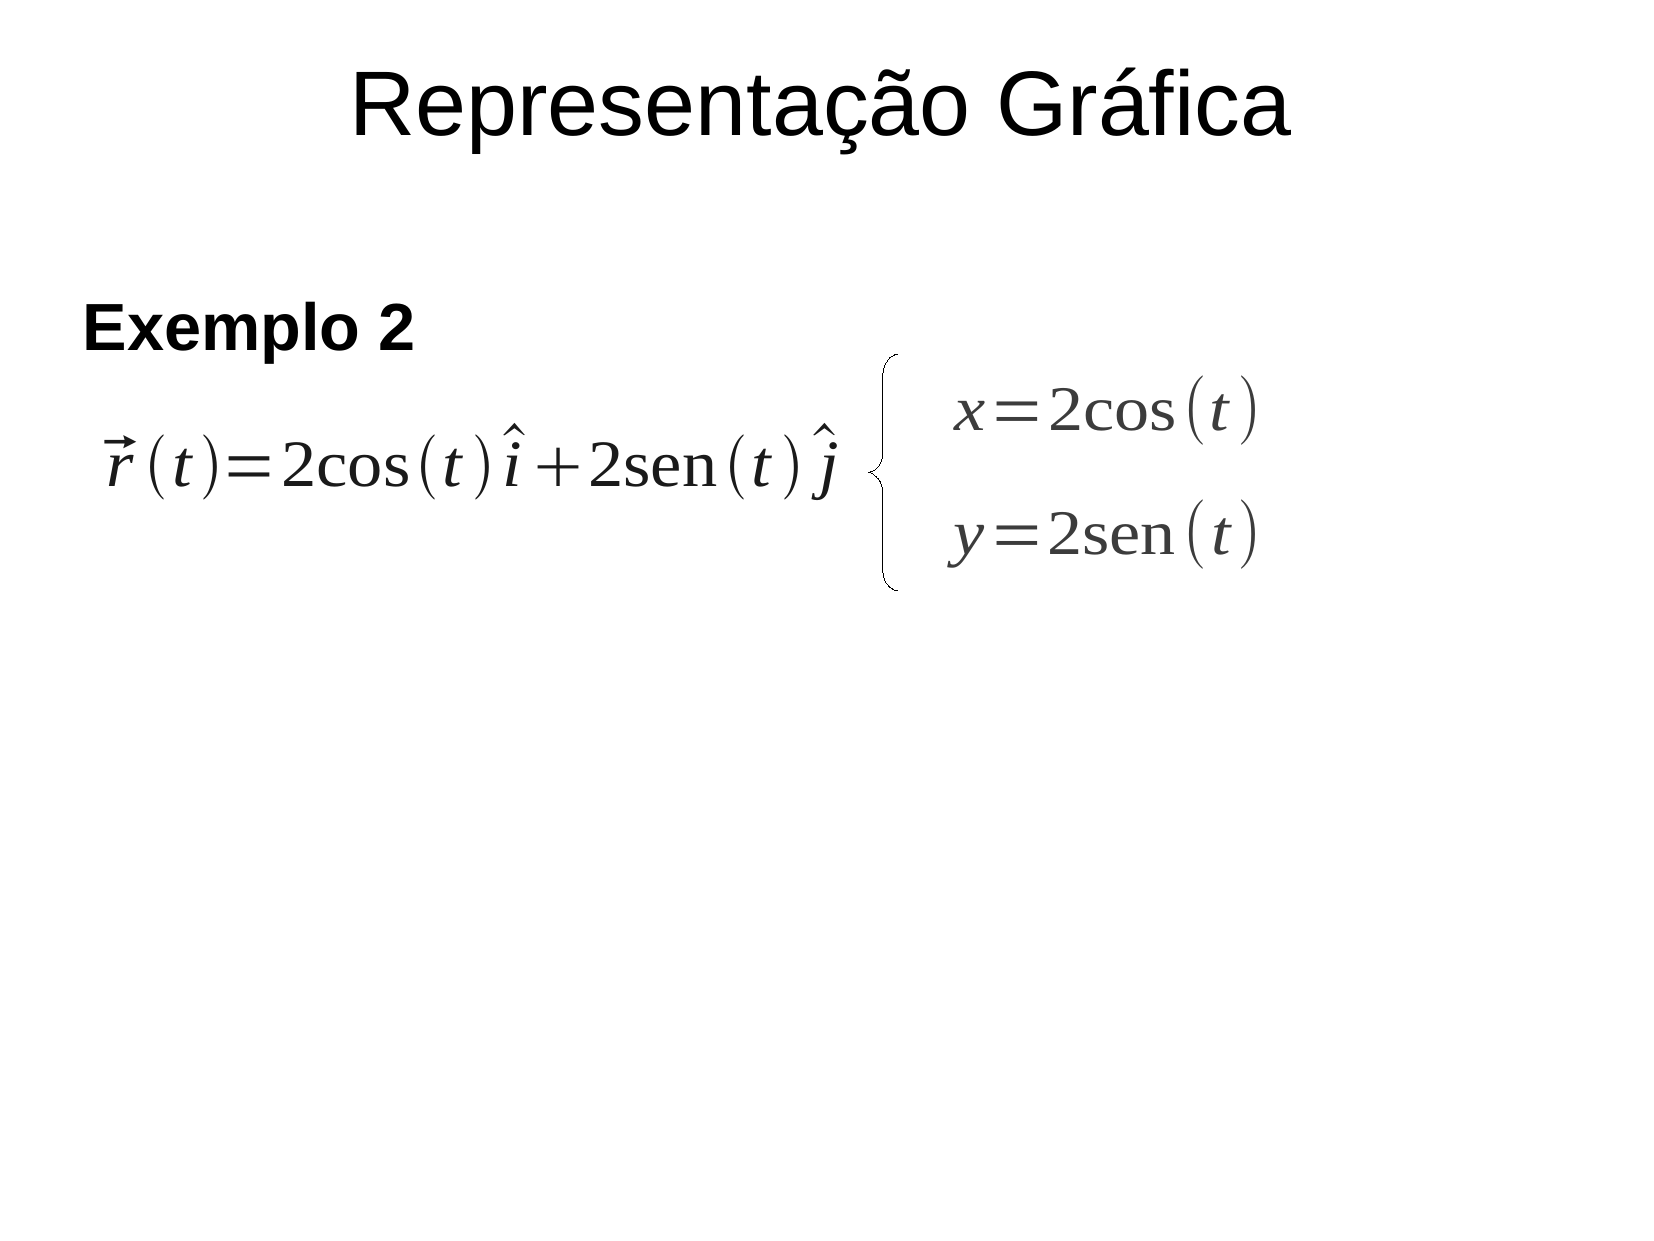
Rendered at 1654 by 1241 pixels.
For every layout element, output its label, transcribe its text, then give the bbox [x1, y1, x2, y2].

chart [937, 496, 1269, 573]
chart [943, 372, 1268, 449]
chart [94, 419, 846, 504]
list Exemplo 2 [82, 290, 1571, 1094]
title Representação Gráfica [77, 7, 1566, 200]
